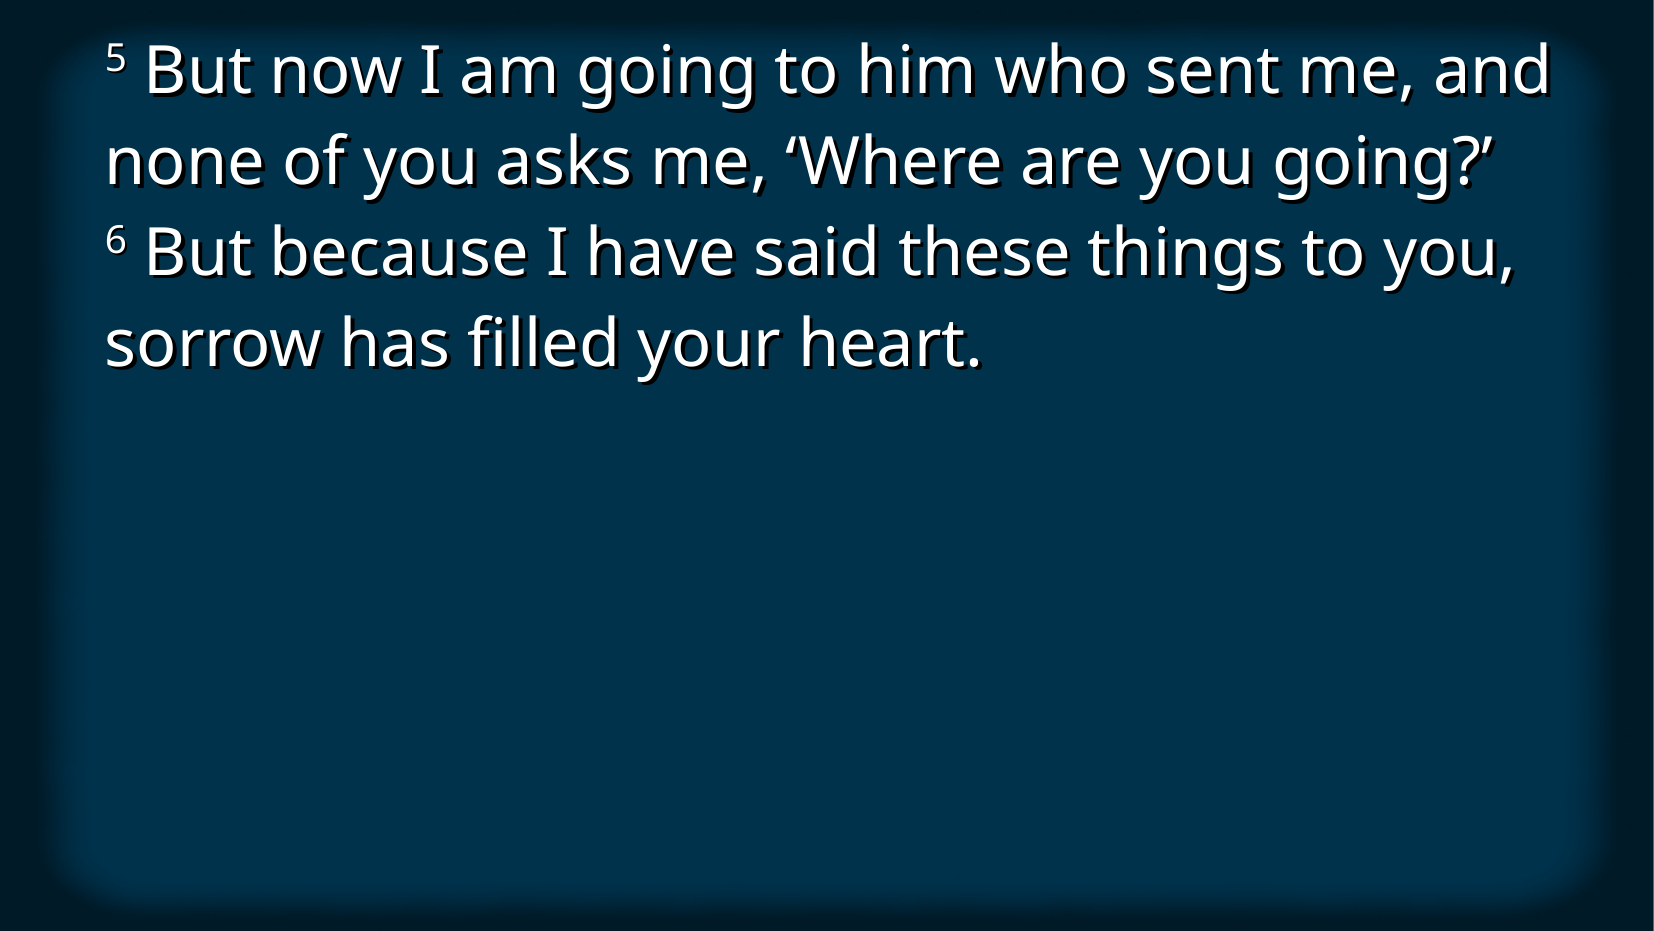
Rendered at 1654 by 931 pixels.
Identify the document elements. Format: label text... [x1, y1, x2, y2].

text_box 5 But now I am going to him who sent me, and none of you asks me, ‘Where are you going?’ 6 But because I have said these things to you, sorrow has filled your heart. [90, 15, 1576, 385]
picture [0, 0, 1654, 931]
